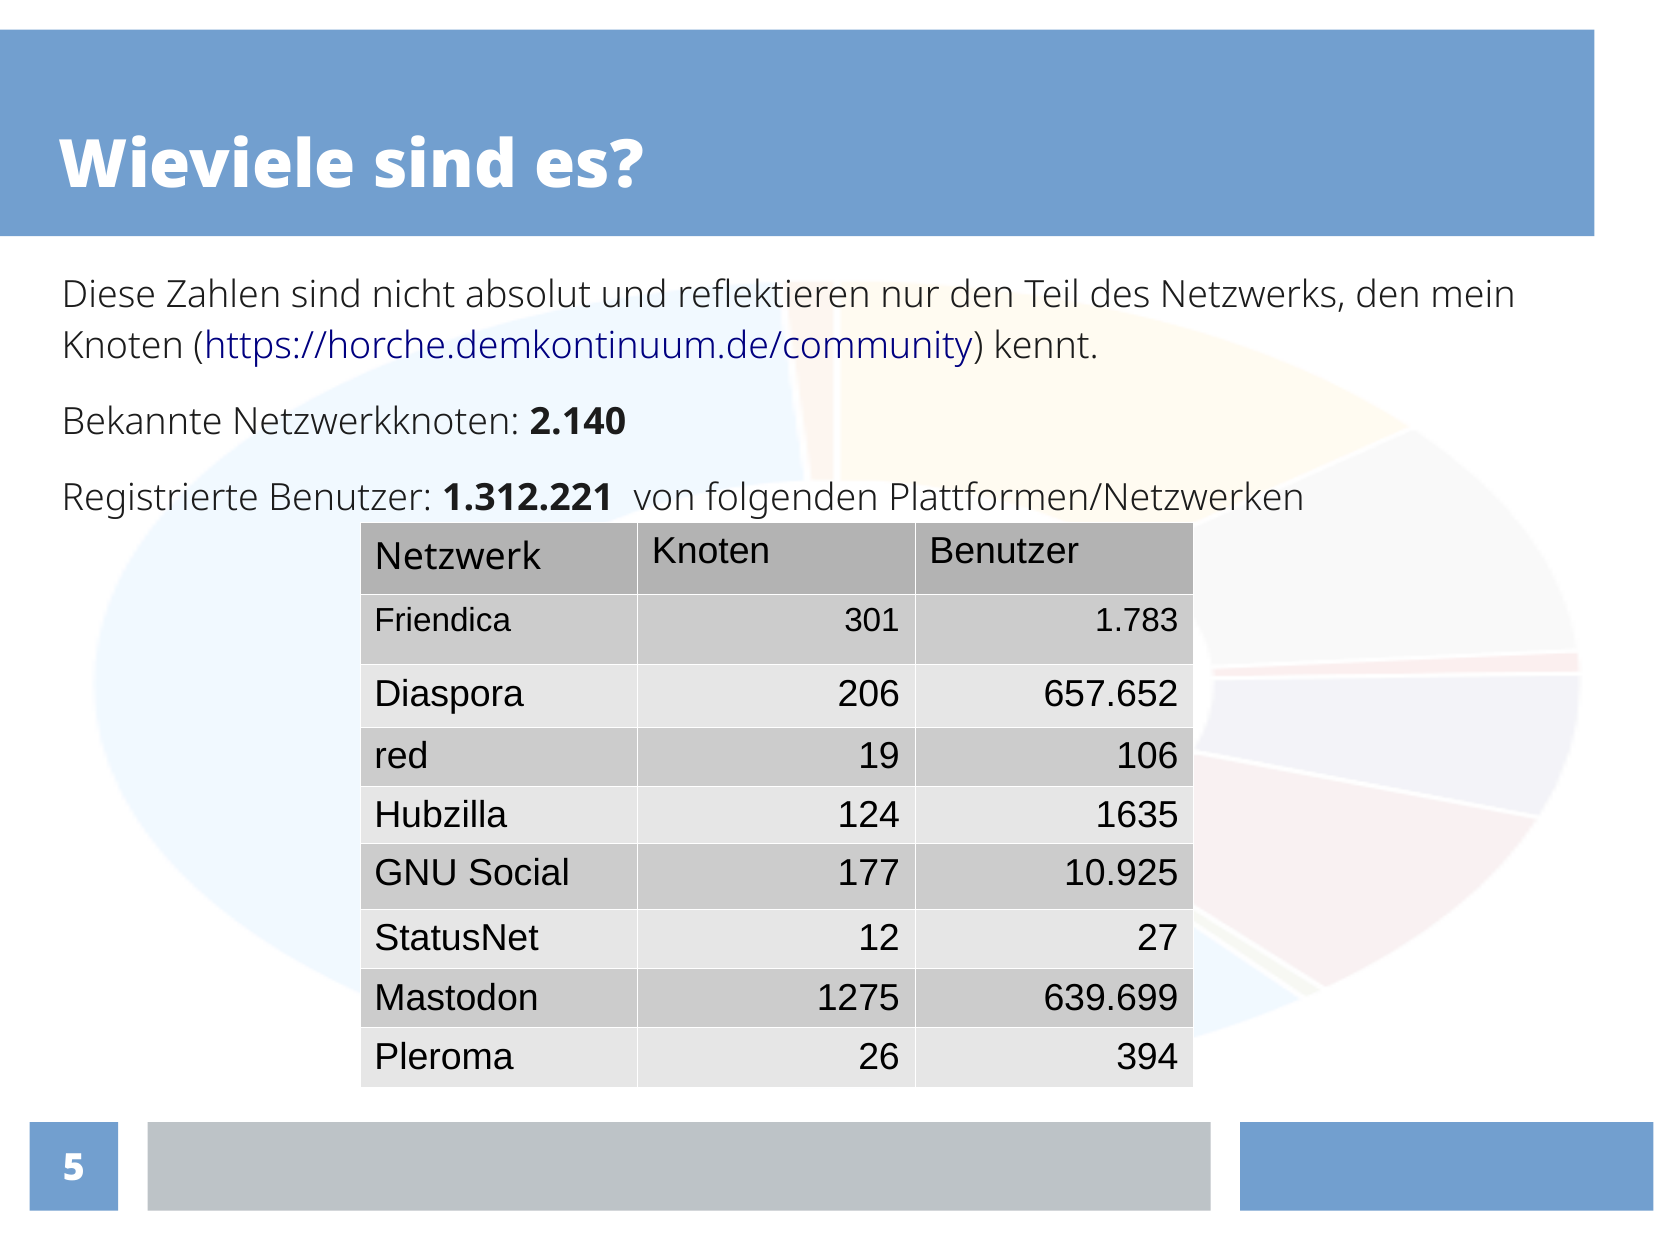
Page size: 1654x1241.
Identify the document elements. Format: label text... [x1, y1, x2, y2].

table_cell 657.652 [916, 665, 1193, 727]
table_cell 206 [638, 665, 915, 727]
table_cell 177 [638, 844, 915, 909]
table_cell 27 [916, 910, 1193, 968]
table_cell 394 [916, 1028, 1193, 1087]
title Wieviele sind es? [59, 59, 1595, 207]
table_cell 26 [638, 1028, 915, 1087]
table_cell GNU Social [361, 844, 637, 909]
subtitle Diese Zahlen sind nicht absolut und reflektieren nur den Teil des Netzwerks, den mein Knoten (https://horche.demkontinuum.de/community) kennt. Bekannte Netzwerkknoten: 2.140 Registrierte Benutzer: 1.312.221 von folgenden Plattformen/Netzwerken [61, 267, 1541, 1036]
table_cell StatusNet [361, 910, 637, 968]
table_cell 301 [638, 595, 915, 664]
table_cell 1275 [638, 969, 915, 1027]
table_cell 1635 [916, 787, 1193, 843]
table_cell 12 [638, 910, 915, 968]
table_cell 10.925 [916, 844, 1193, 909]
table_cell Hubzilla [361, 787, 637, 843]
table_cell Pleroma [361, 1028, 637, 1087]
table_header Benutzer [916, 523, 1193, 594]
table_cell 639.699 [916, 969, 1193, 1027]
table_cell Diaspora [361, 665, 637, 727]
table_header Knoten [638, 523, 915, 594]
table_cell 106 [916, 728, 1193, 786]
picture [34, 244, 1654, 1121]
table_cell red [361, 728, 637, 786]
table_cell 1.783 [916, 595, 1193, 664]
table_cell 19 [638, 728, 915, 786]
table_cell 124 [638, 787, 915, 843]
table_cell Mastodon [361, 969, 637, 1027]
table_cell Friendica [361, 595, 637, 664]
table_header Netzwerk [361, 523, 637, 594]
